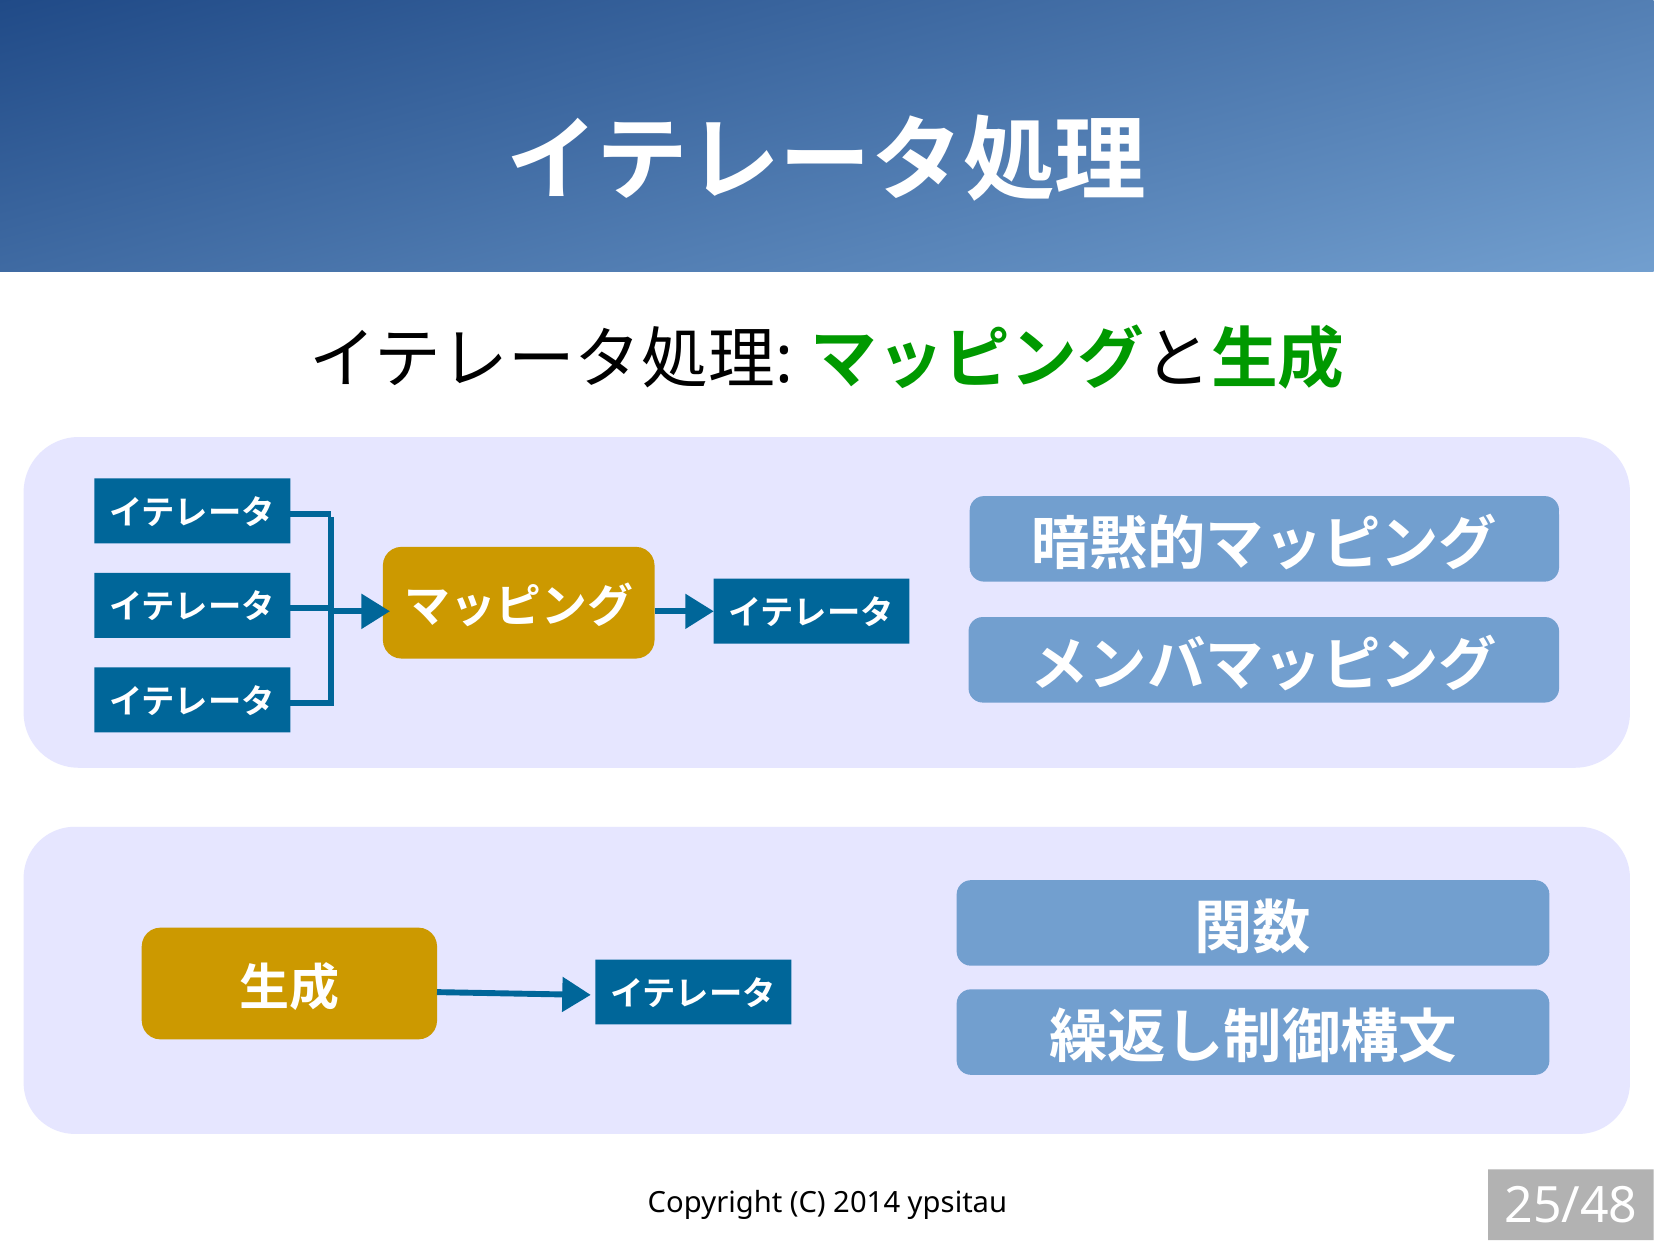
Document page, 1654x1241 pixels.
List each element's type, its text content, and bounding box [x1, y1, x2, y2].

text_box マッピング [382, 546, 655, 659]
text_box イテレータ [94, 572, 291, 638]
text_box イテレータ [595, 959, 792, 1025]
text_box イテレータ処理: マッピングと生成 [294, 297, 1359, 414]
text_box [23, 826, 1630, 1134]
text_box イテレータ [713, 578, 910, 644]
text_box [23, 437, 1630, 768]
text_box 暗黙的マッピング [969, 496, 1560, 582]
text_box メンバマッピング [968, 617, 1560, 703]
text_box イテレータ [94, 667, 291, 733]
title イテレータ処理 [82, 49, 1571, 257]
text_box 繰返し制御構文 [956, 989, 1550, 1075]
text_box イテレータ [94, 478, 291, 544]
text_box 生成 [141, 927, 438, 1040]
text_box 関数 [956, 880, 1550, 966]
